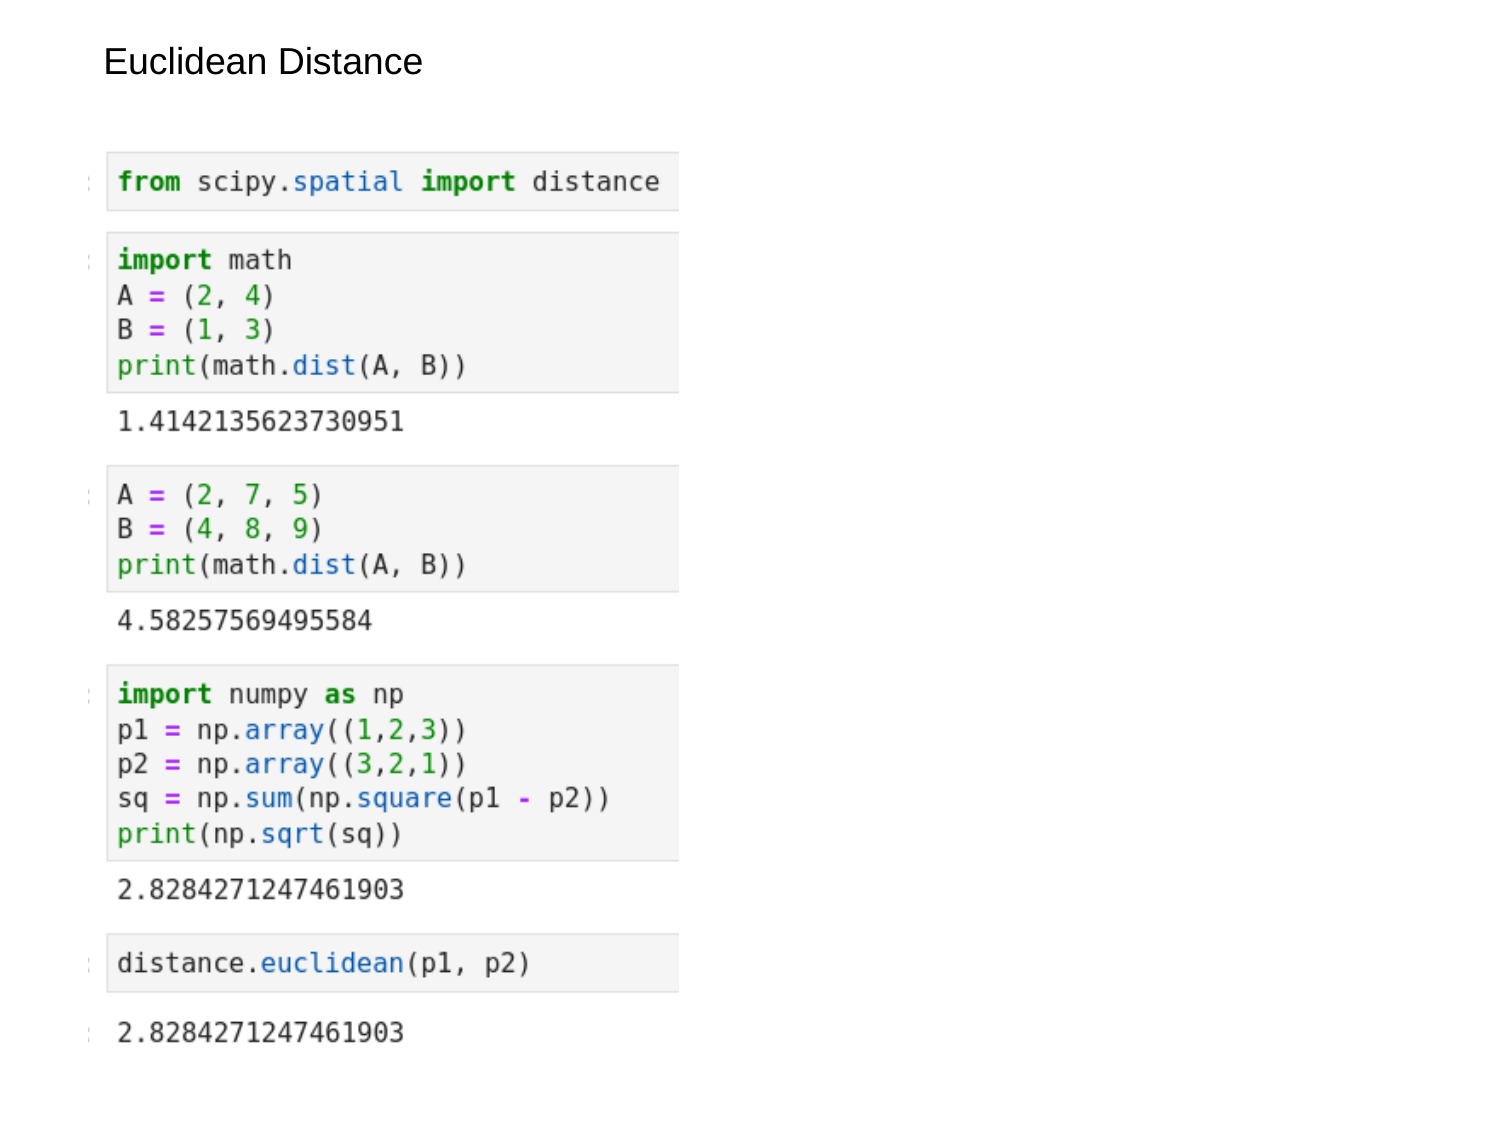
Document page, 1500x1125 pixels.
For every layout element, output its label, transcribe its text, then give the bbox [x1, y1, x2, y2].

picture [88, 135, 679, 1068]
text_box Euclidean Distance [88, 29, 561, 87]
